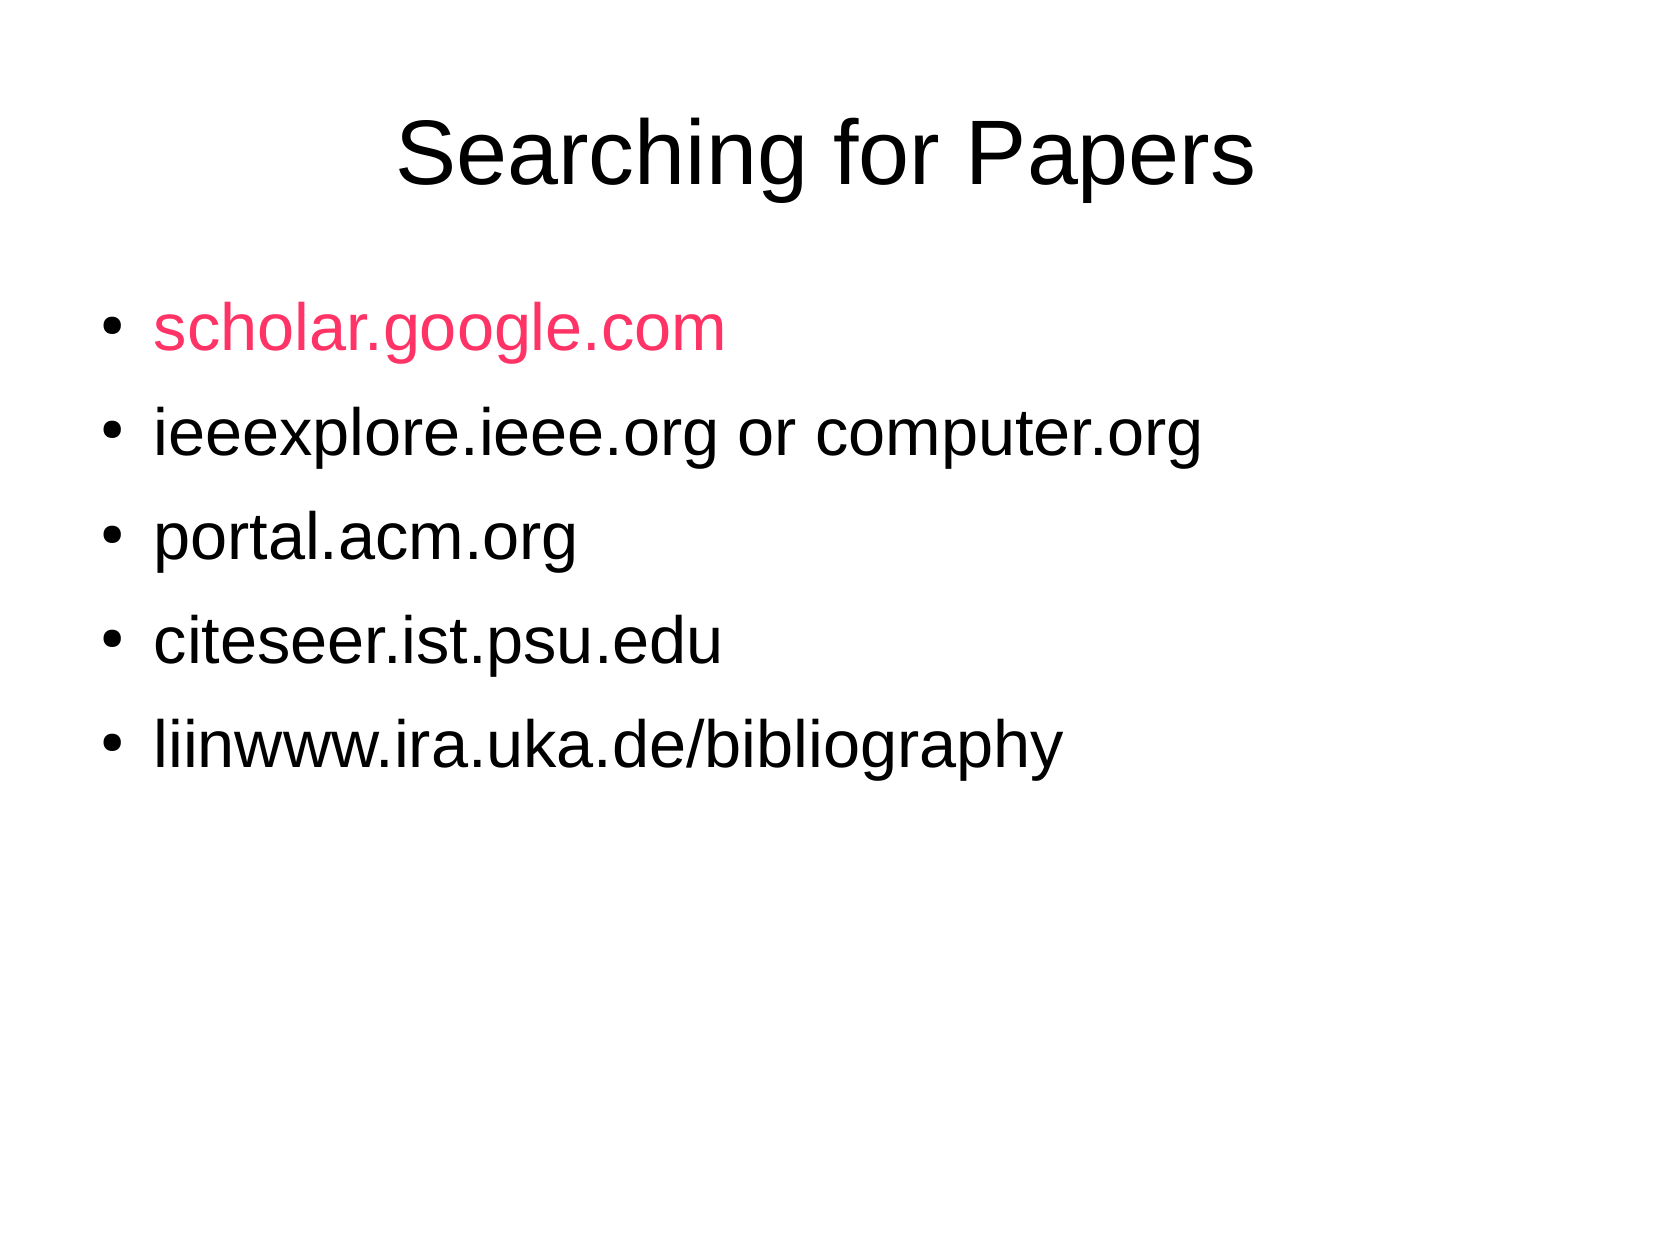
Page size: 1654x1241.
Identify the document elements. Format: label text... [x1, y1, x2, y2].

title Searching for Papers [82, 49, 1571, 257]
list scholar.google.com ieeexplore.ieee.org or computer.org portal.acm.org citeseer.ist.psu.edu liinwww.ira.uka.de/bibliography [82, 290, 1571, 1010]
